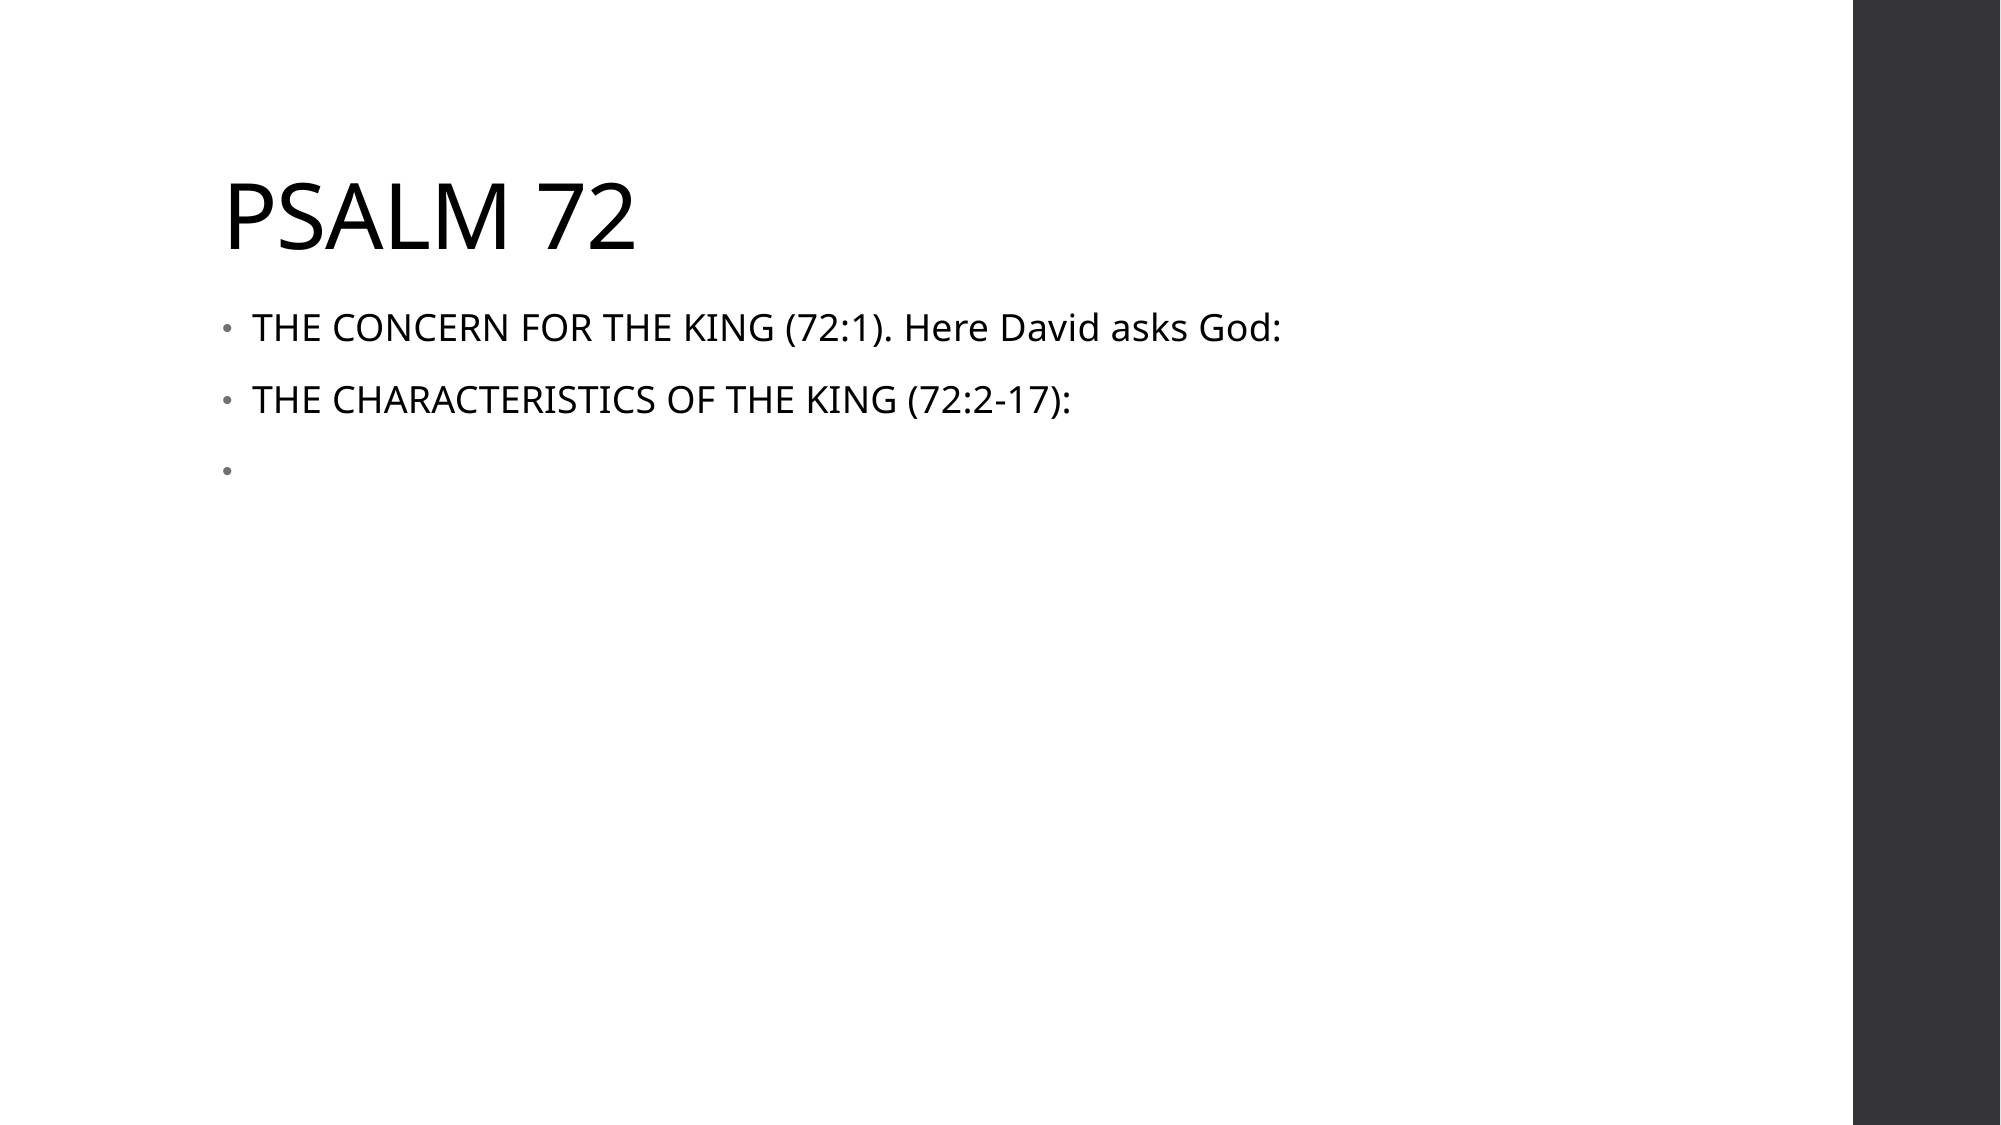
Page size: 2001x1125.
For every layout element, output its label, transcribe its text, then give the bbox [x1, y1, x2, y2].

title PSALM 72 [206, 60, 1797, 278]
list THE CONCERN FOR THE KING (72:1). Here David asks God: THE CHARACTERISTICS OF THE KING (72:2-17): [206, 299, 1617, 1014]
